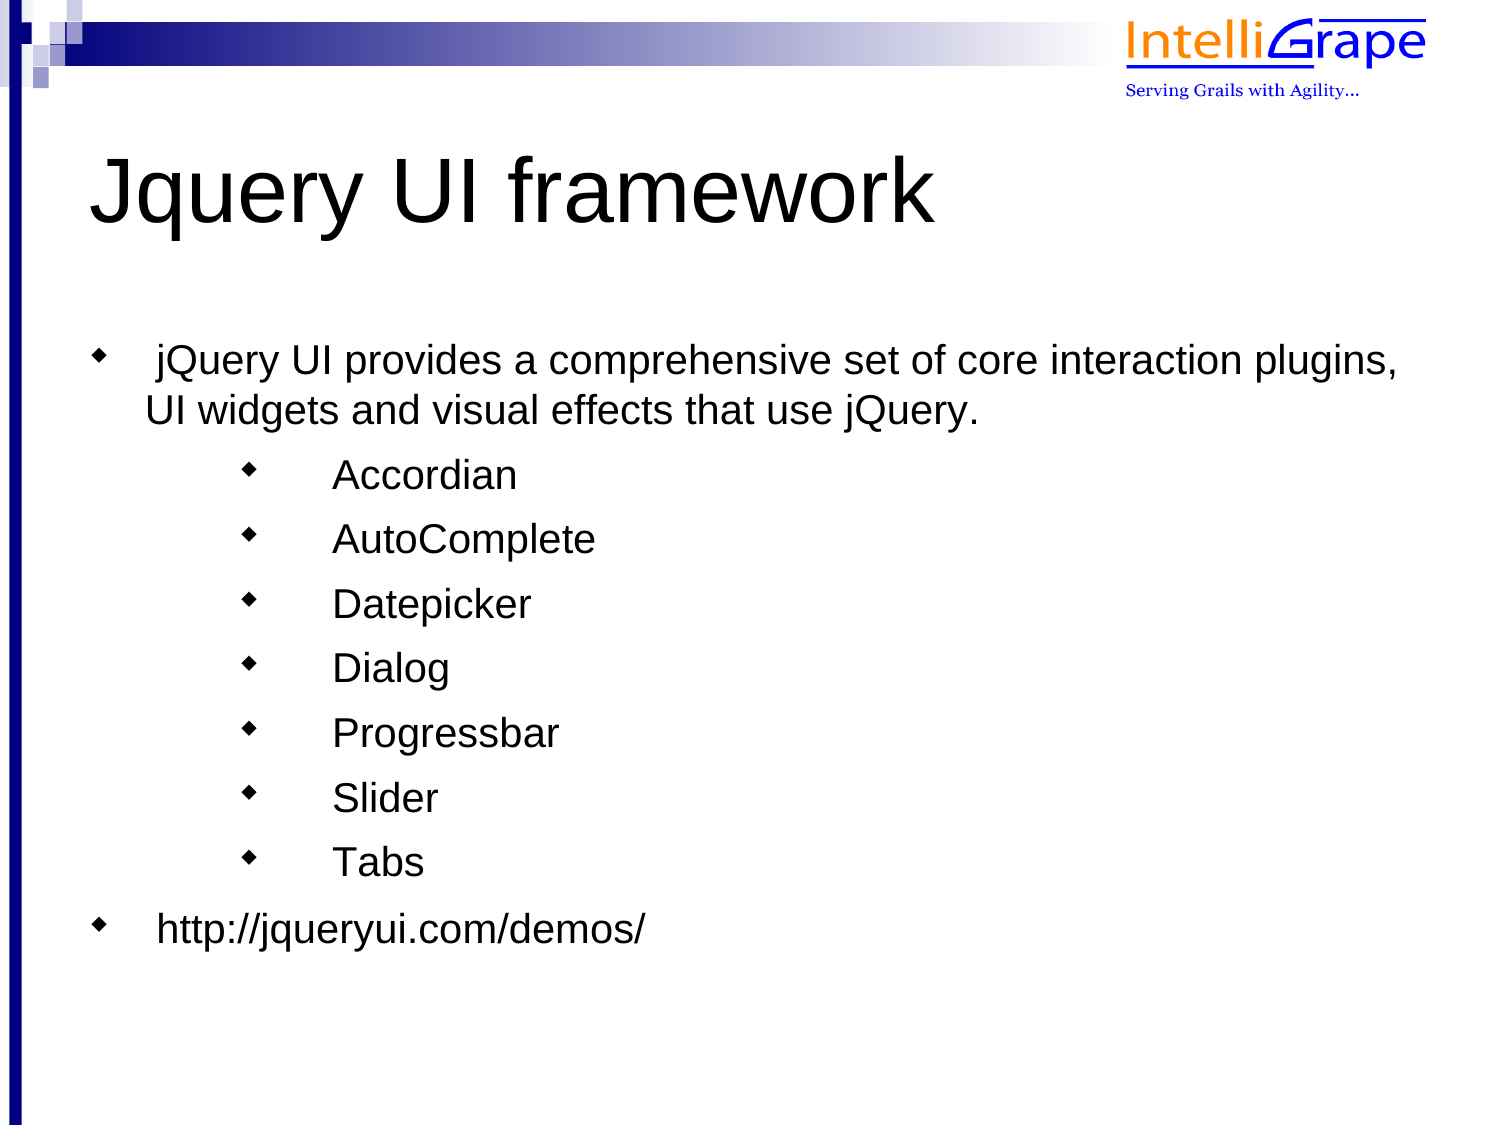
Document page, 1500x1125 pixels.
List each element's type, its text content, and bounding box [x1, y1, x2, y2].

picture [1125, 12, 1426, 100]
title Jquery UI framework [74, 67, 1422, 305]
list jQuery UI provides a comprehensive set of core interaction plugins, UI widgets and visual effects that use jQuery. Accordian AutoComplete Datepicker Dialog Progressbar Slider Tabs http://jqueryui.com/demos/ [74, 324, 1422, 1046]
